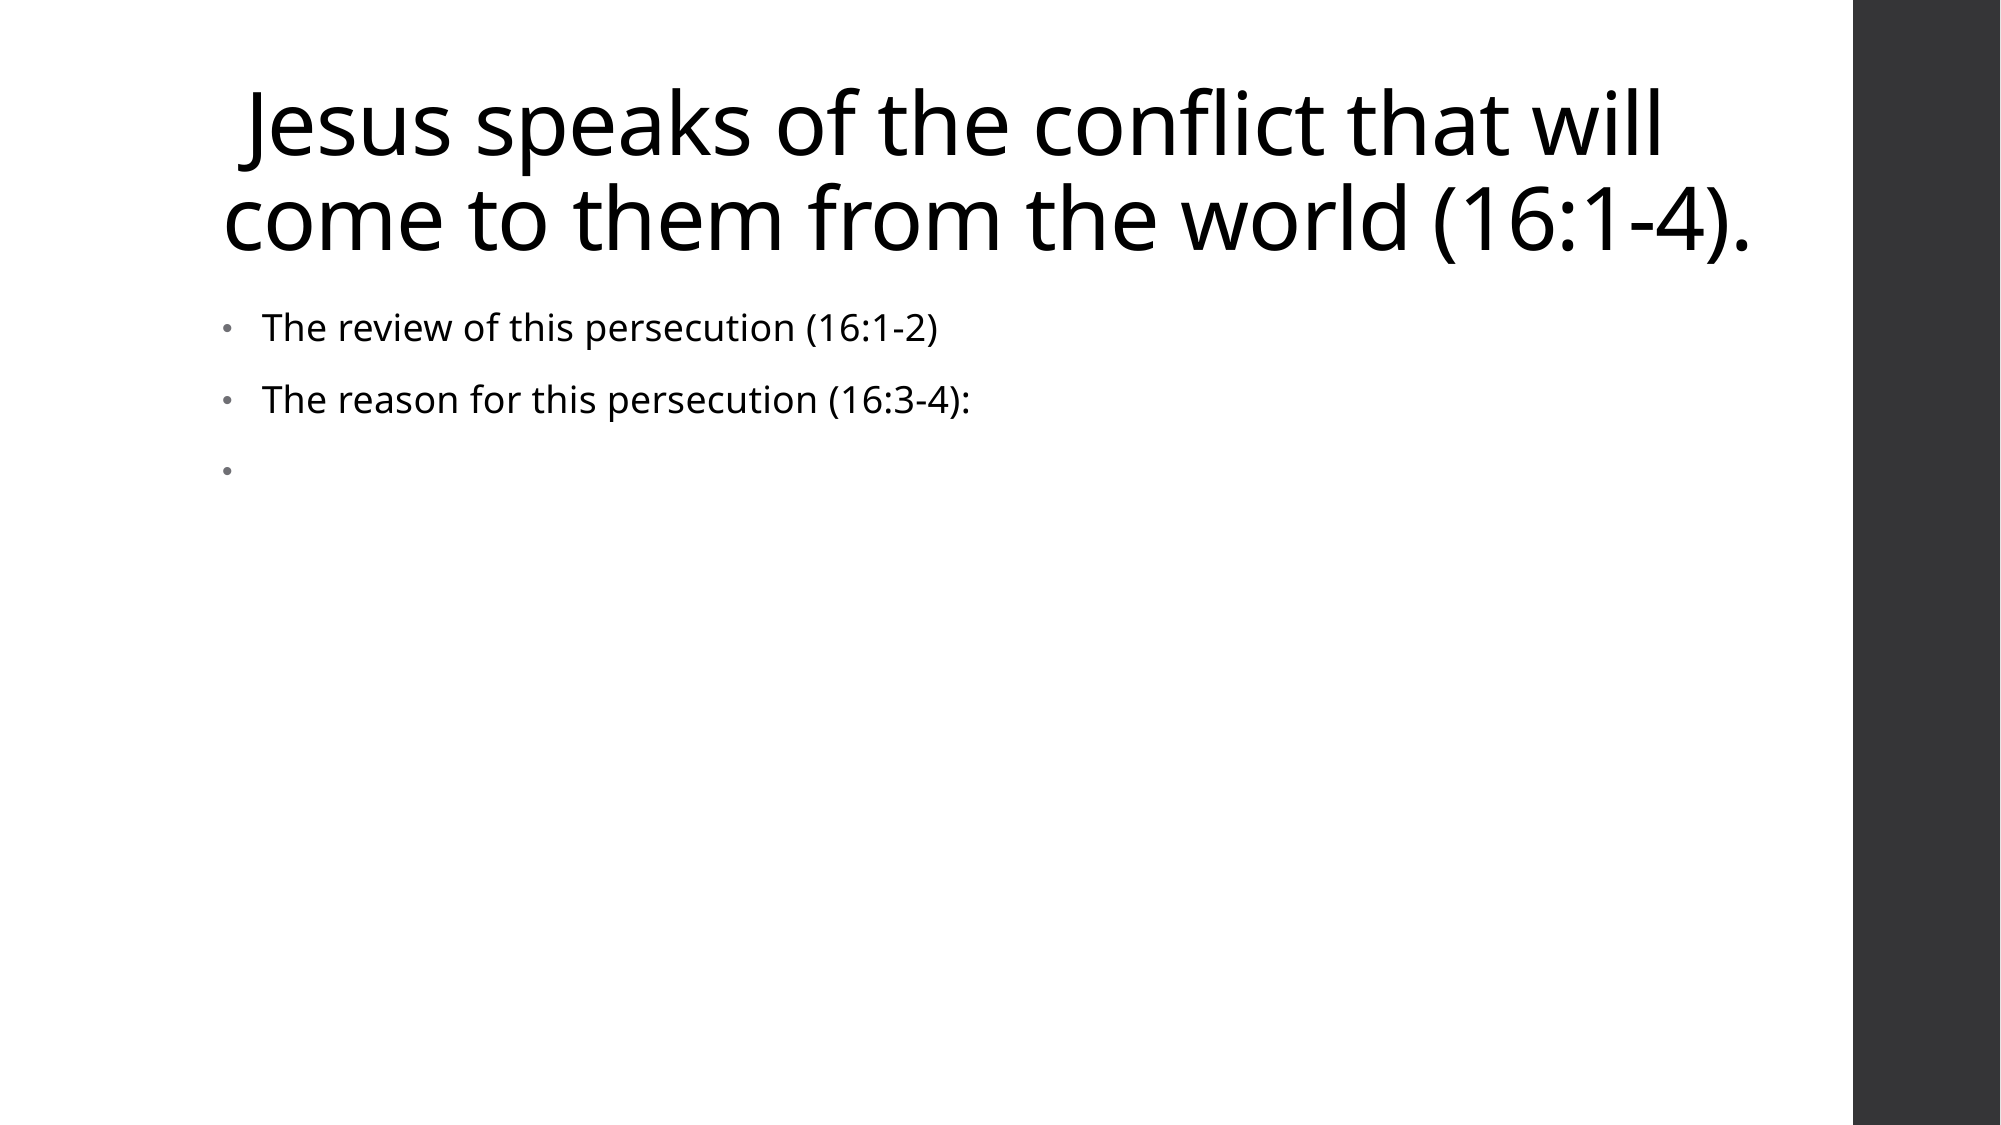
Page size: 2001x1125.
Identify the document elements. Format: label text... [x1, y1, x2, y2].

title Jesus speaks of the conflict that will come to them from the world (16:1-4). [206, 60, 1797, 278]
list The review of this persecution (16:1-2) The reason for this persecution (16:3-4): [206, 299, 1617, 1014]
